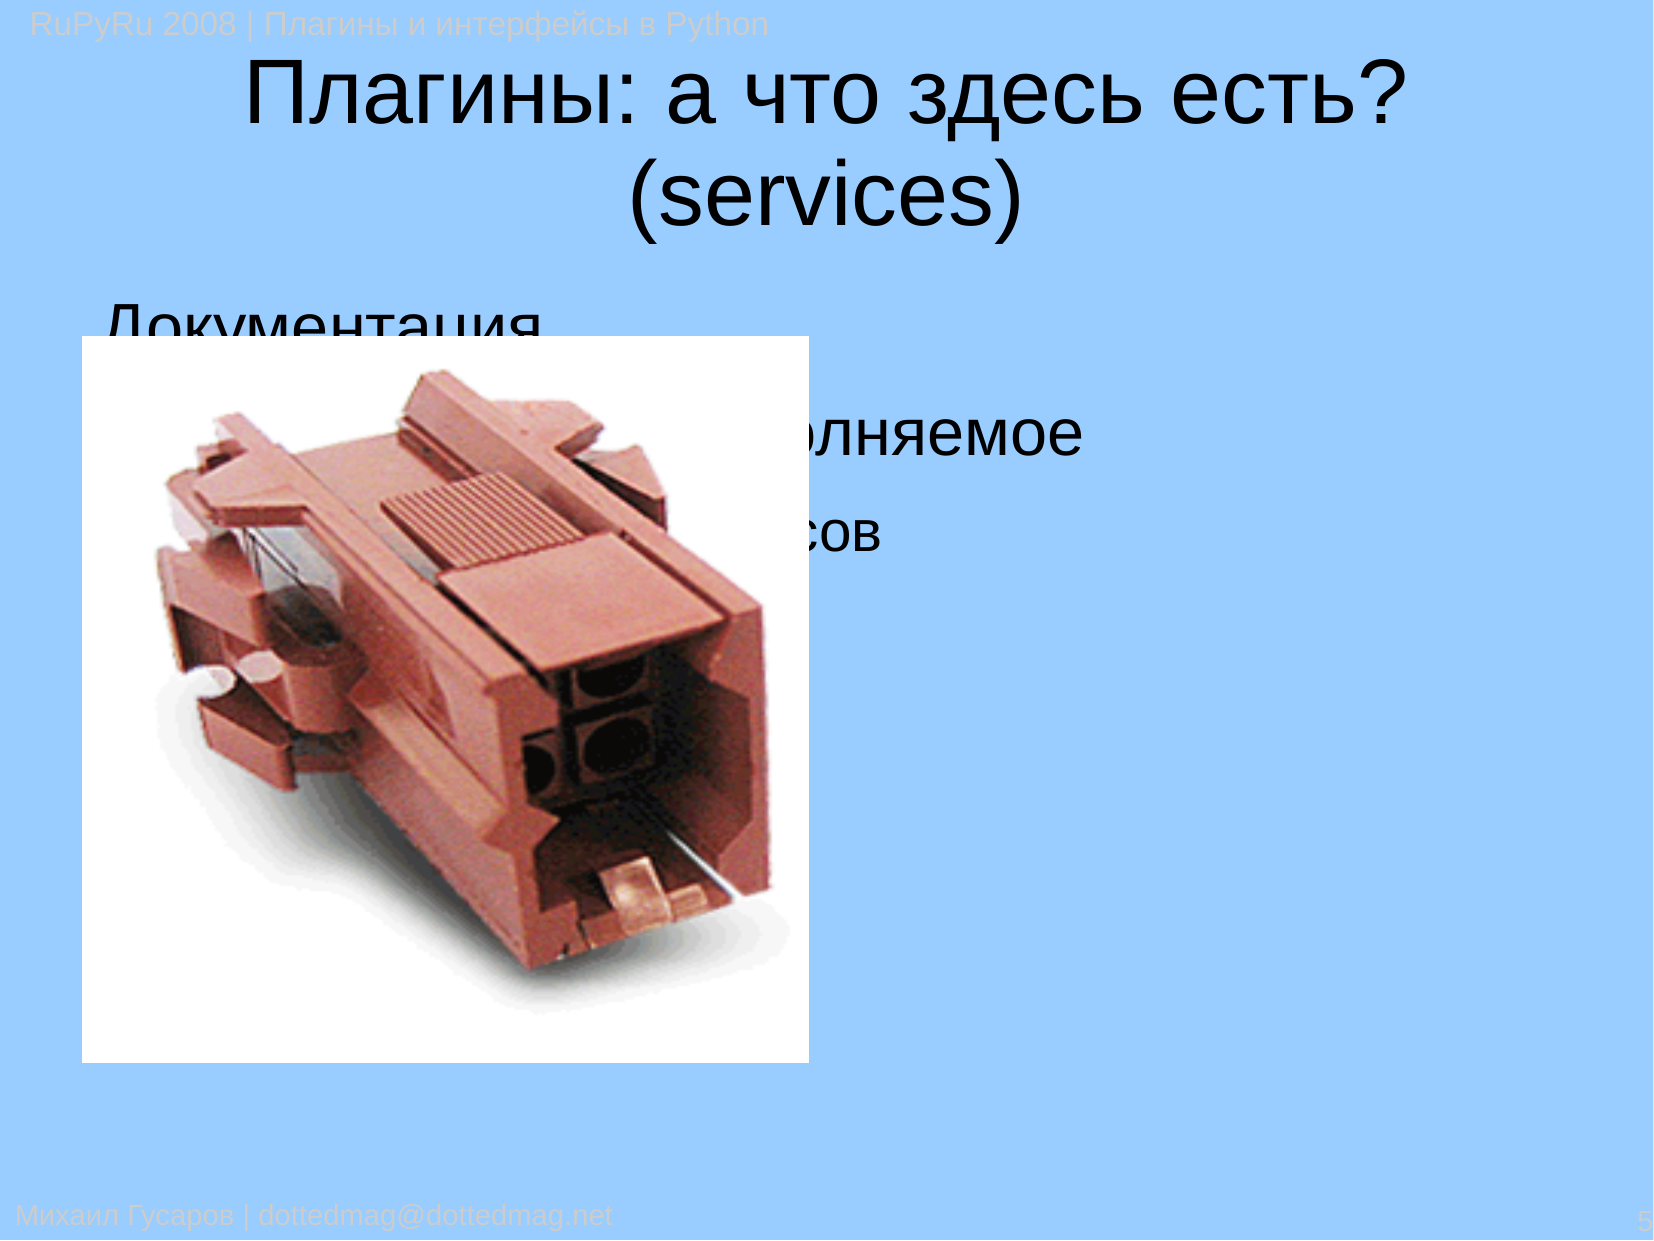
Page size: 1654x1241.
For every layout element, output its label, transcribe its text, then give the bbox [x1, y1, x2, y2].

picture [82, 336, 809, 1063]
list Документация Что-нибудь более исполняемое Декларации интерфейсов Тесты [845, 290, 1572, 1109]
title Плагины: а что здесь есть? (services) [82, 40, 1571, 246]
